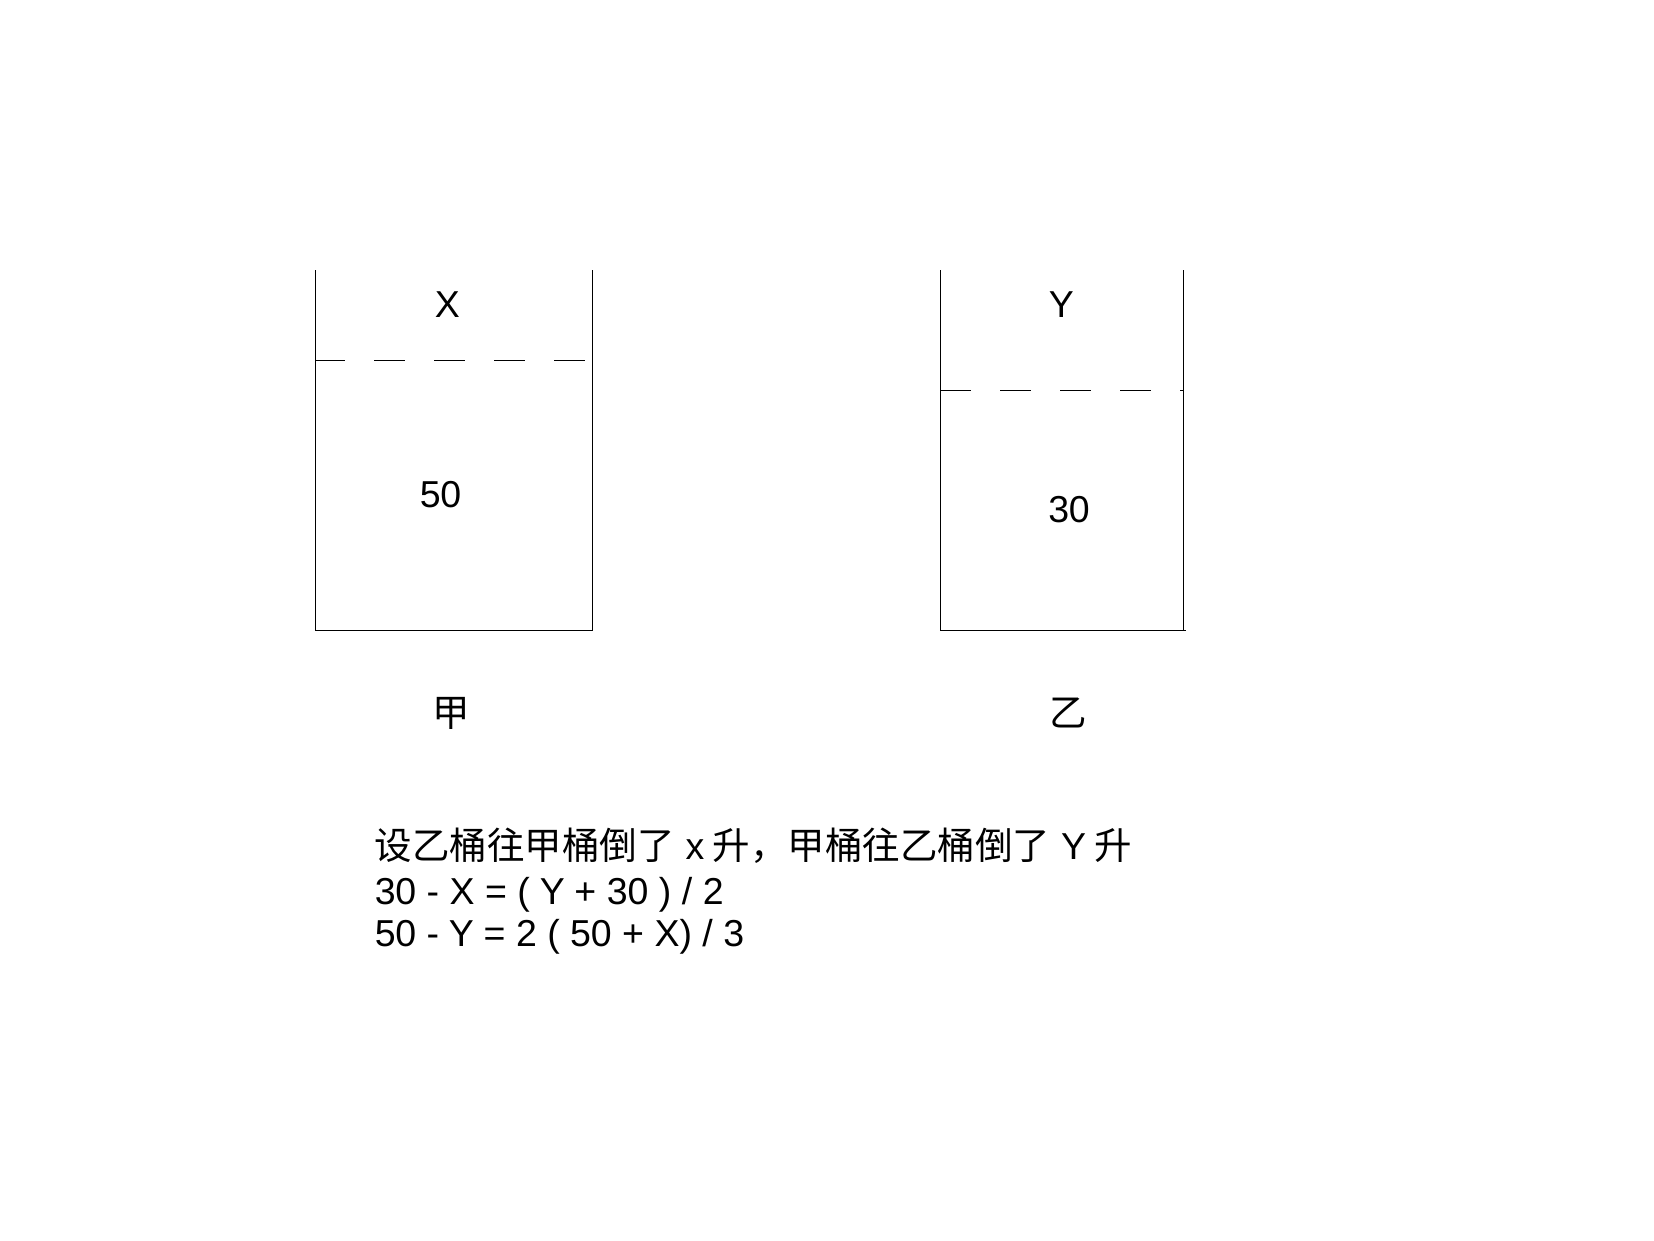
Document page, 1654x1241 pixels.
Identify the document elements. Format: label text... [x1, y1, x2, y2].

text_box 设乙桶往甲桶倒了x升，甲桶往乙桶倒了Y升 30 - X = ( Y + 30 ) / 2 50 - Y = 2 ( 50 + X) / 3 [360, 808, 1078, 950]
text_box X [420, 276, 475, 334]
text_box Y [1034, 276, 1089, 334]
text_box 30 [1033, 480, 1105, 538]
text_box 50 [405, 465, 477, 523]
text_box 甲 [417, 675, 479, 733]
text_box 乙 [1035, 675, 1097, 733]
